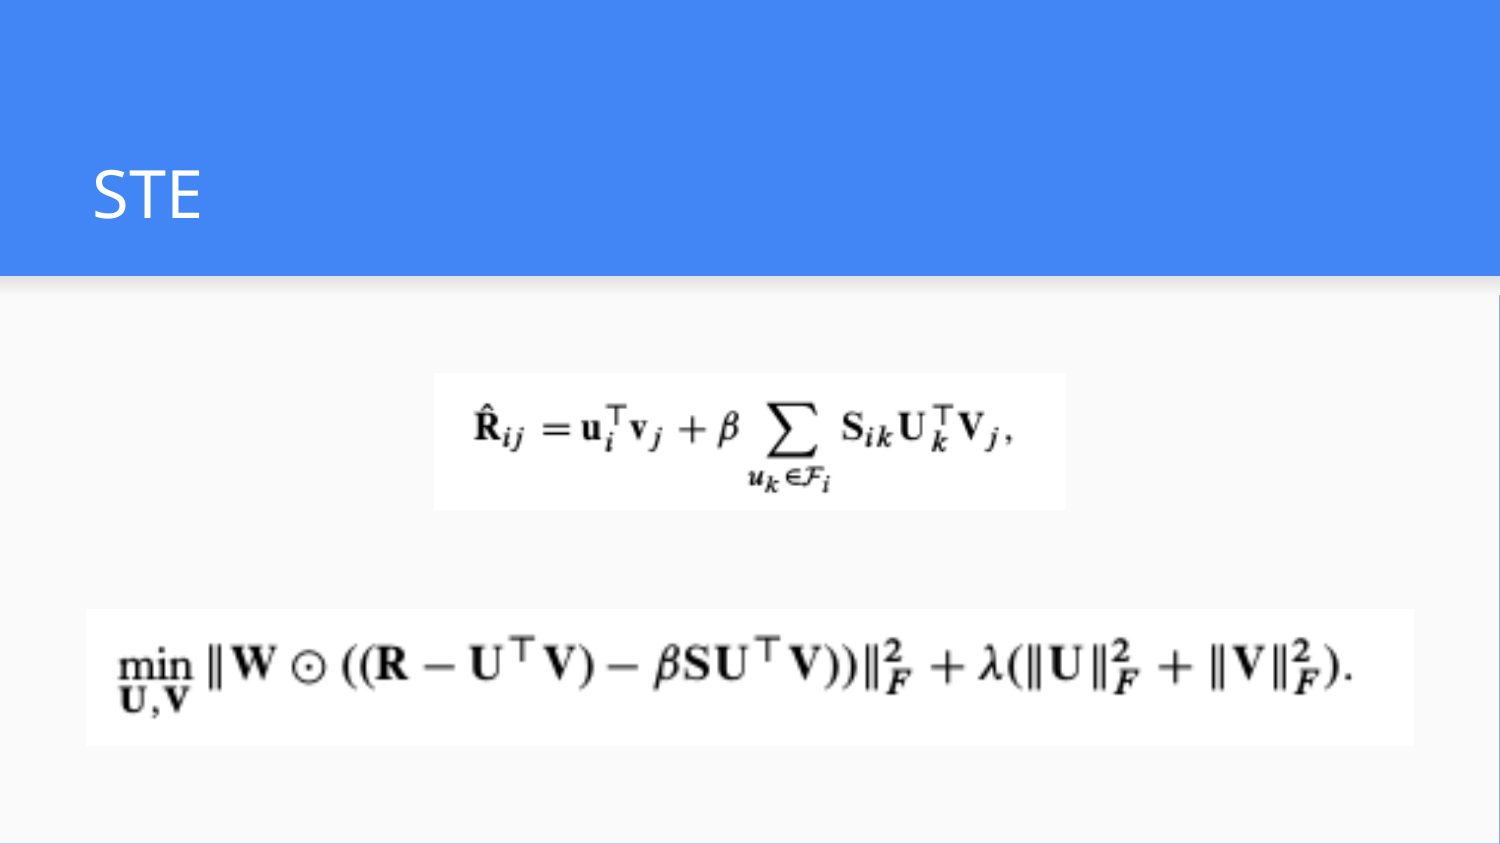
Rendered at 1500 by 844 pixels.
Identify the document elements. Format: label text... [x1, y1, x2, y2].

title STE [77, 121, 1427, 248]
picture [434, 373, 1066, 510]
picture [86, 609, 1414, 746]
